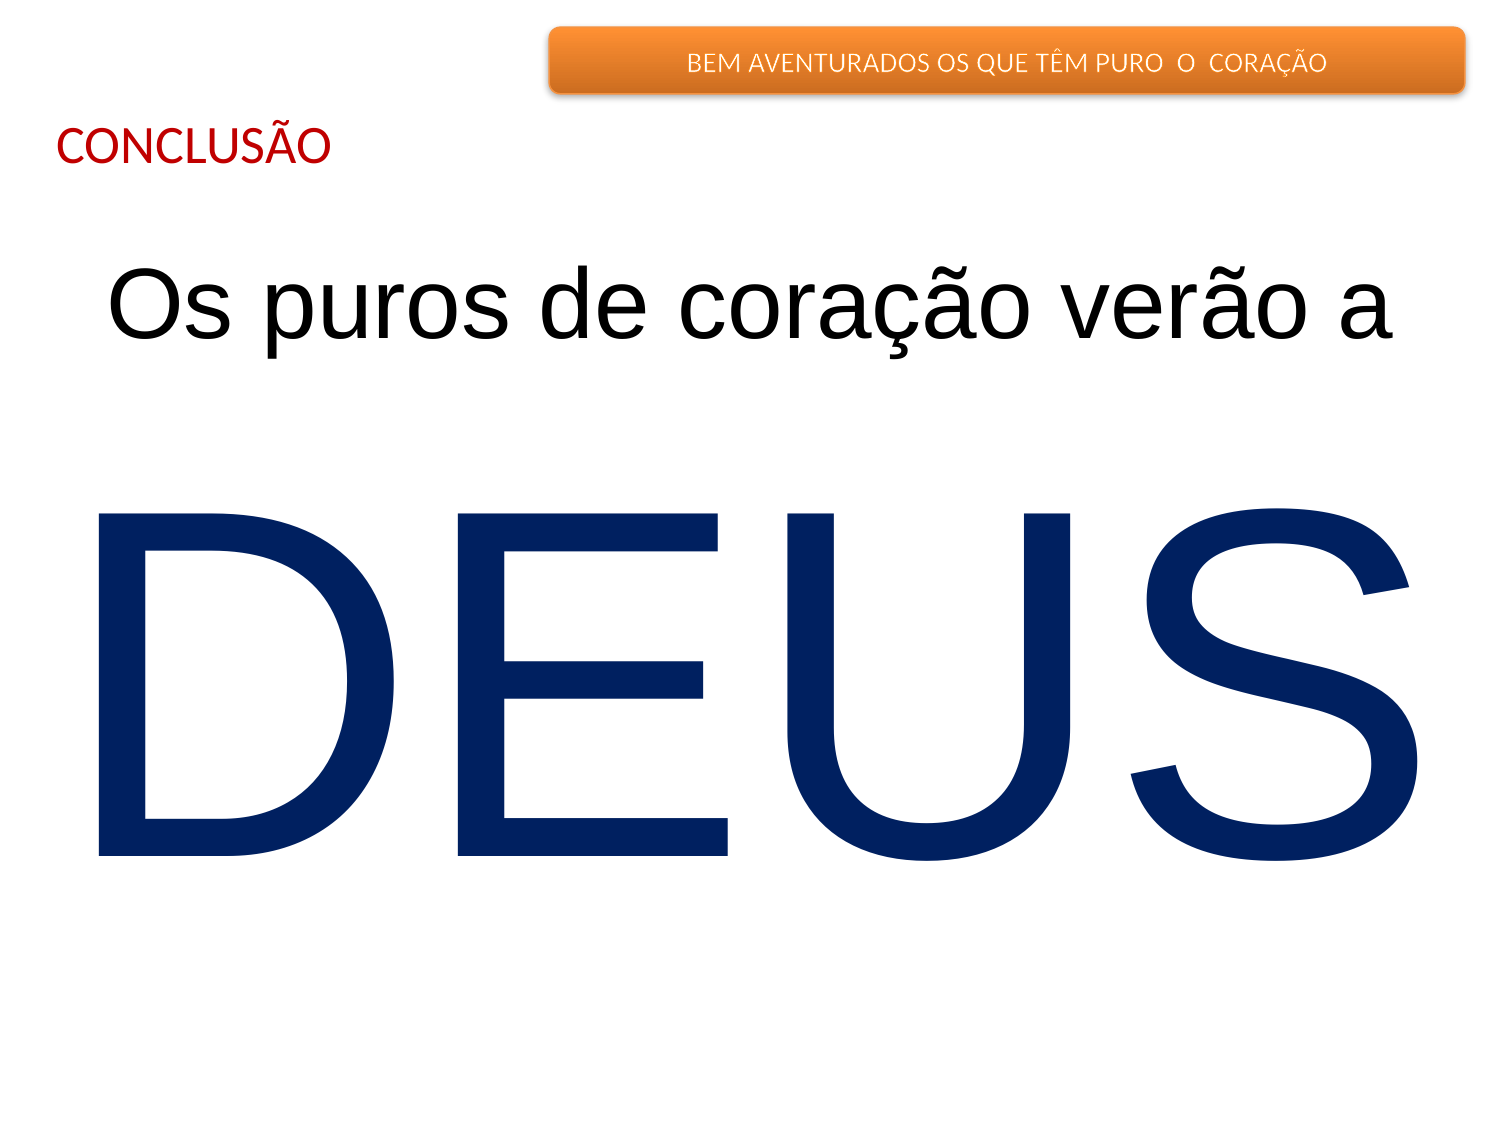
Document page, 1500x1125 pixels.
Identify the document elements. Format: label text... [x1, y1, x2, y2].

text_box CONCLUSÃO [41, 101, 1500, 182]
text_box Os puros de coração verão a DEUS [41, 231, 1459, 964]
text_box BEM AVENTURADOS OS QUE TÊM PURO O CORAÇÃO [549, 27, 1465, 94]
